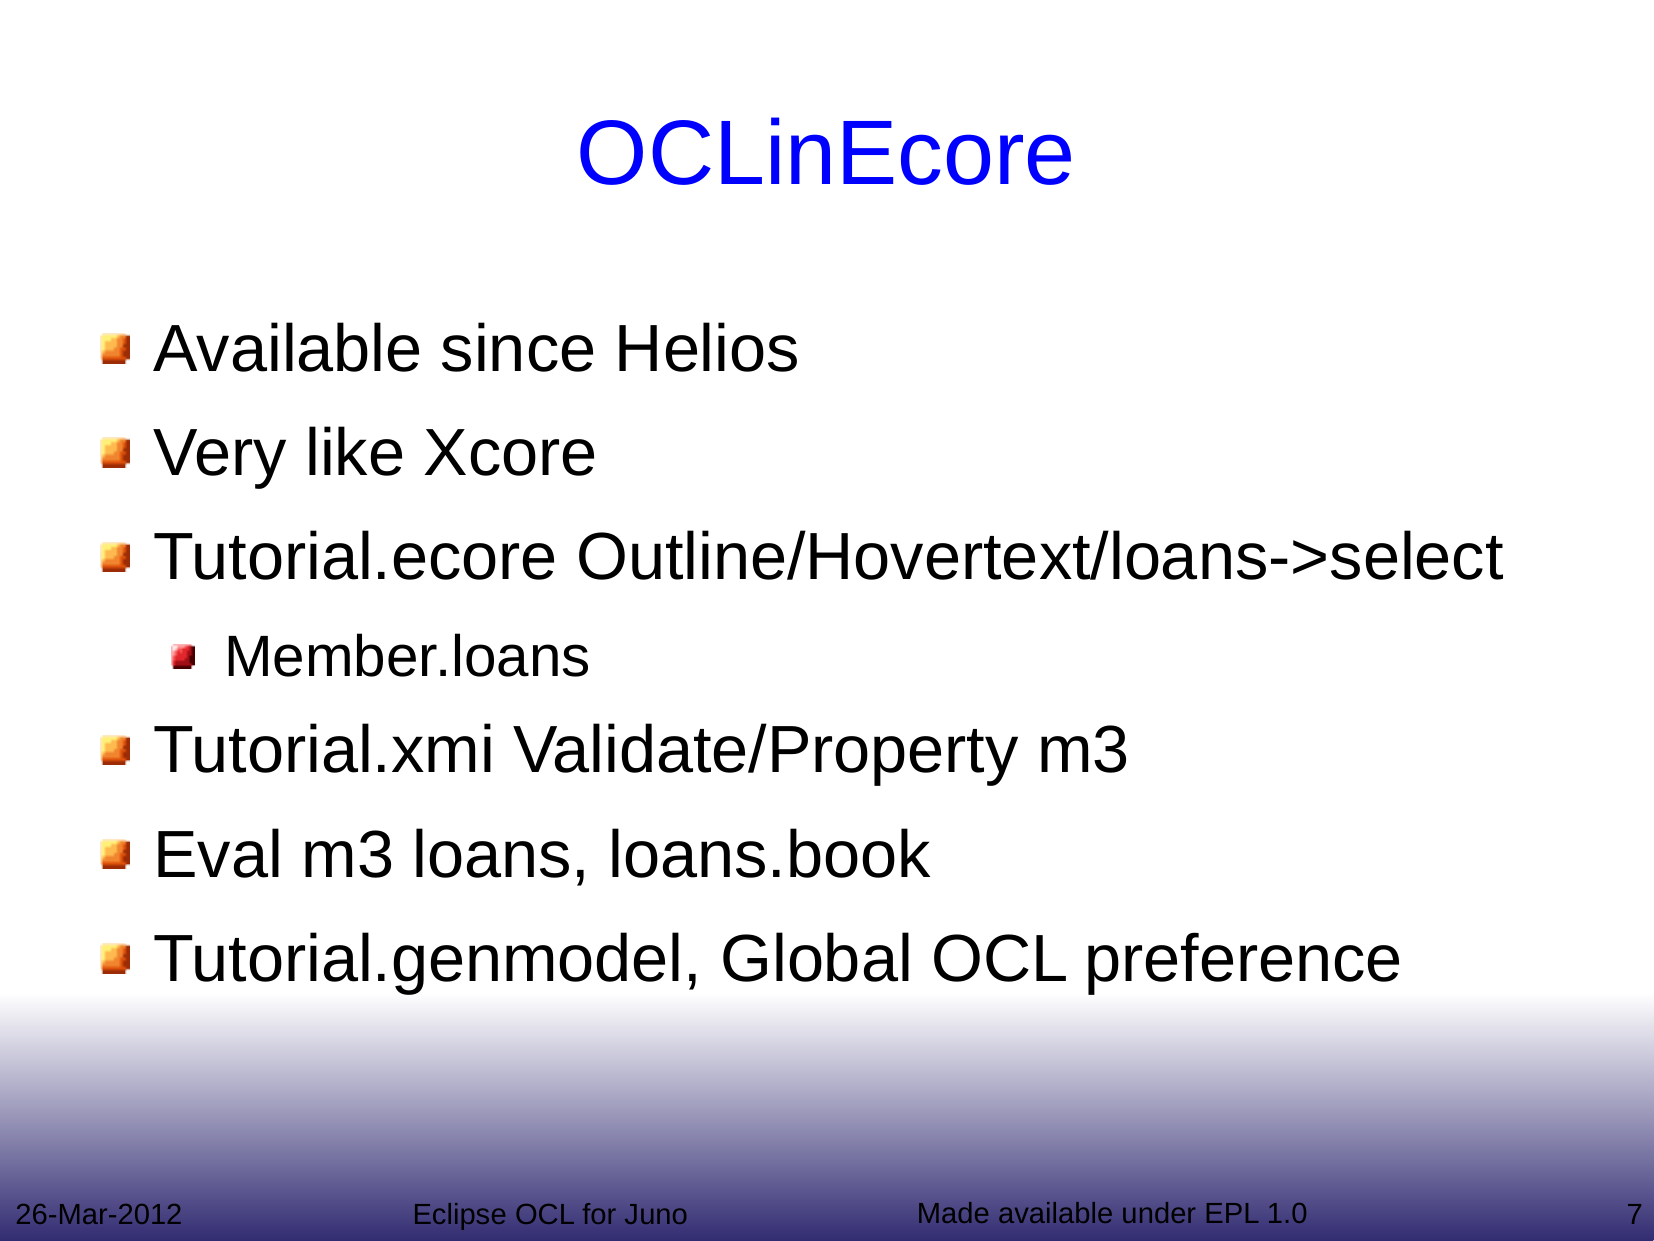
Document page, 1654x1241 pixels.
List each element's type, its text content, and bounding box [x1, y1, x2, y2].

title OCLinEcore [82, 49, 1571, 257]
list Available since Helios Very like Xcore Tutorial.ecore Outline/Hovertext/loans->select Member.loans Tutorial.xmi Validate/Property m3 Eval m3 loans, loans.book Tutorial.genmodel, Global OCL preference [82, 310, 1571, 1101]
